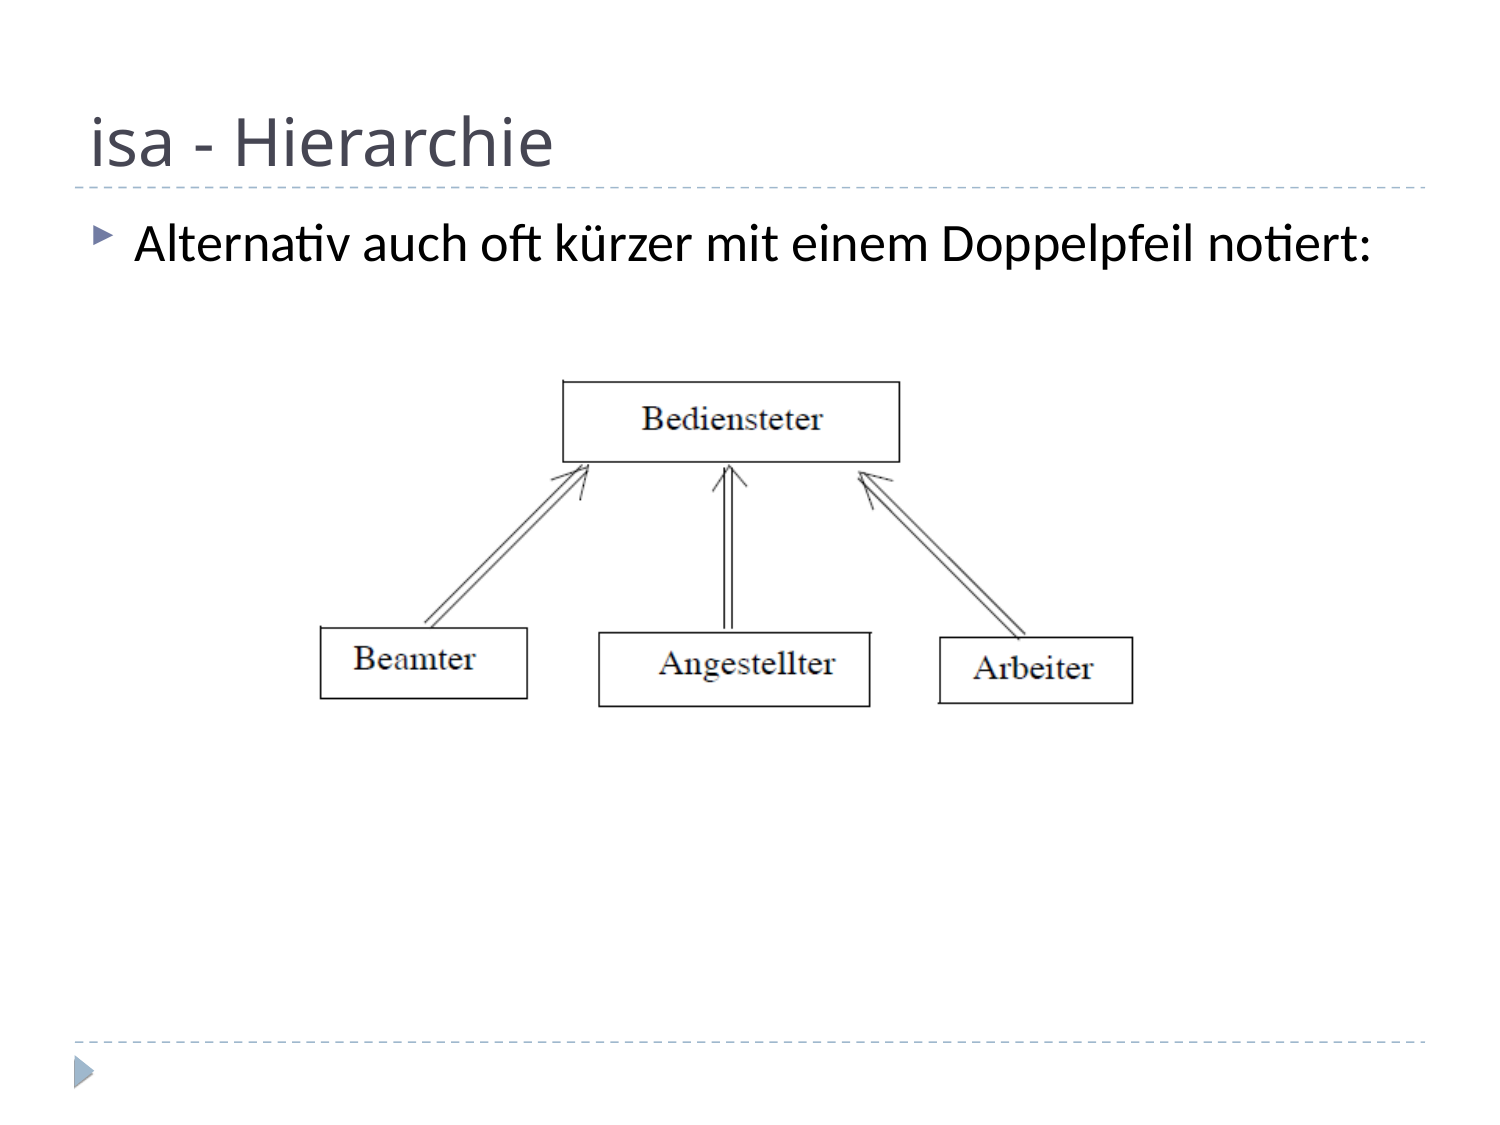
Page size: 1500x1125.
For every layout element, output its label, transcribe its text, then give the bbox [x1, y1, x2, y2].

title isa - Hierarchie [75, 24, 1425, 188]
picture [292, 322, 1207, 803]
list Alternativ auch oft kürzer mit einem Doppelpfeil notiert: [75, 200, 1425, 1010]
